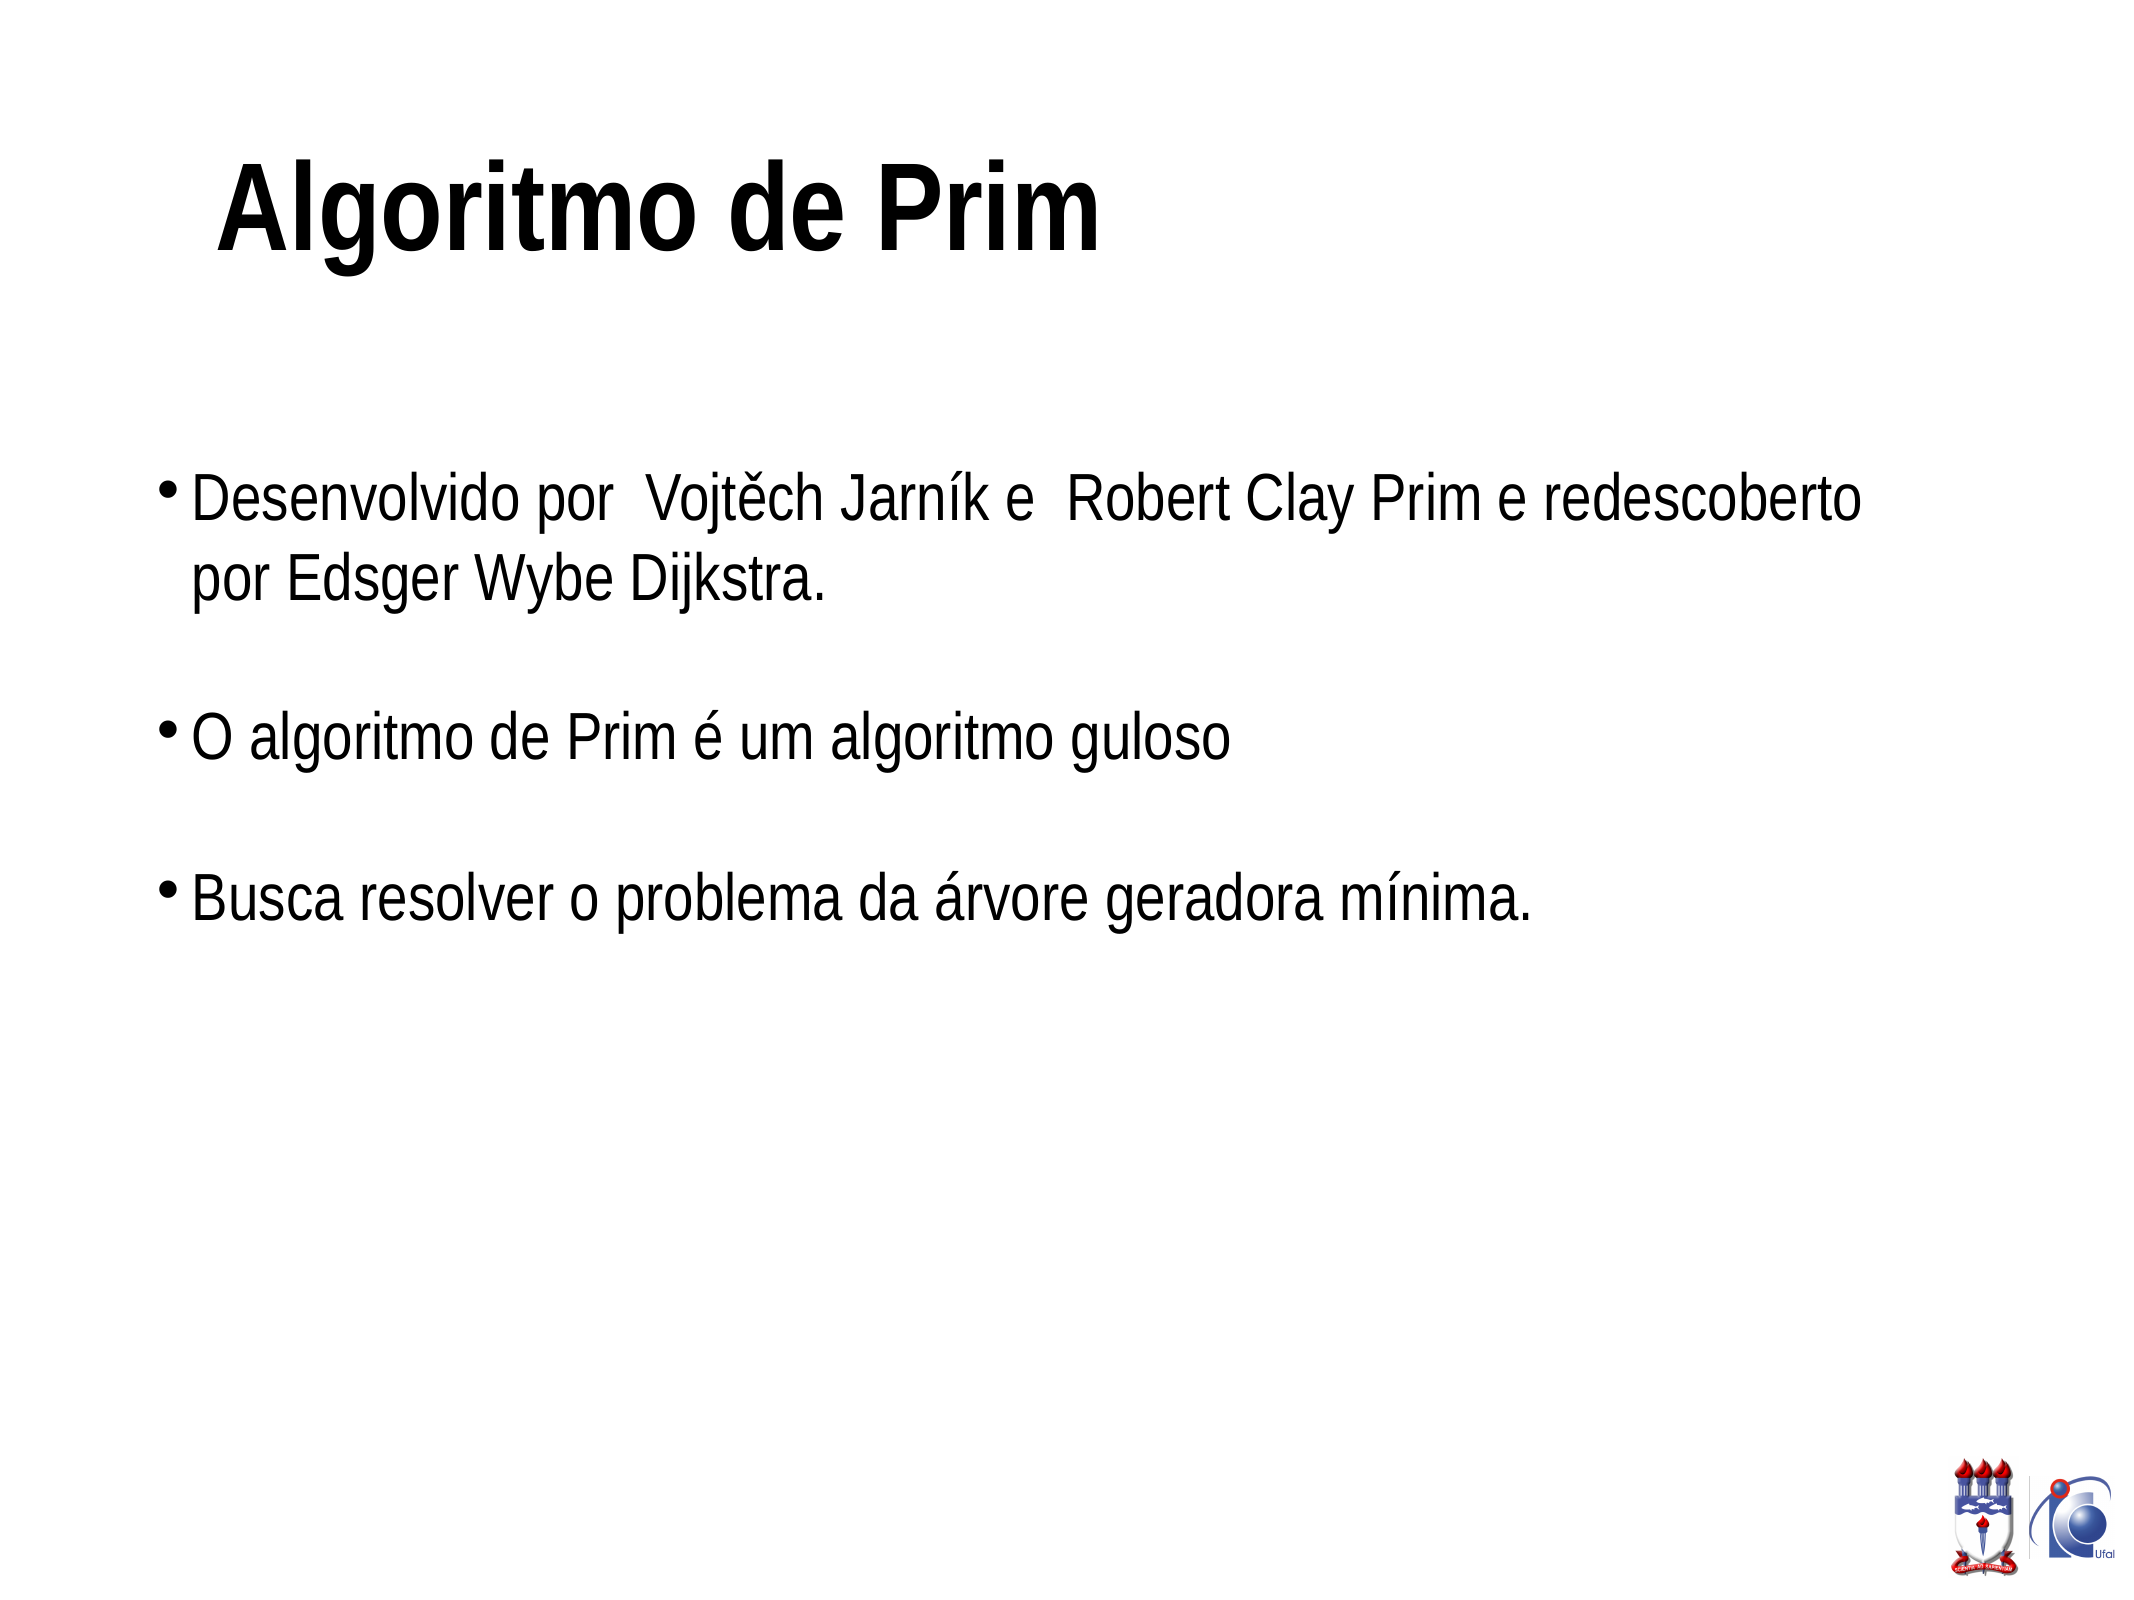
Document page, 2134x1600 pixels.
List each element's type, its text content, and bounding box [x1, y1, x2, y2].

text_box Algoritmo de Prim [200, 118, 1512, 277]
text_box Desenvolvido por Vojtěch Jarník e Robert Clay Prim e redescoberto por Edsger Wybe Dijkstra. O algoritmo de Prim é um algoritmo guloso Busca resolver o problema da árvore geradora mínima. [141, 366, 1902, 605]
picture [1948, 1456, 2019, 1578]
picture [2028, 1476, 2115, 1559]
